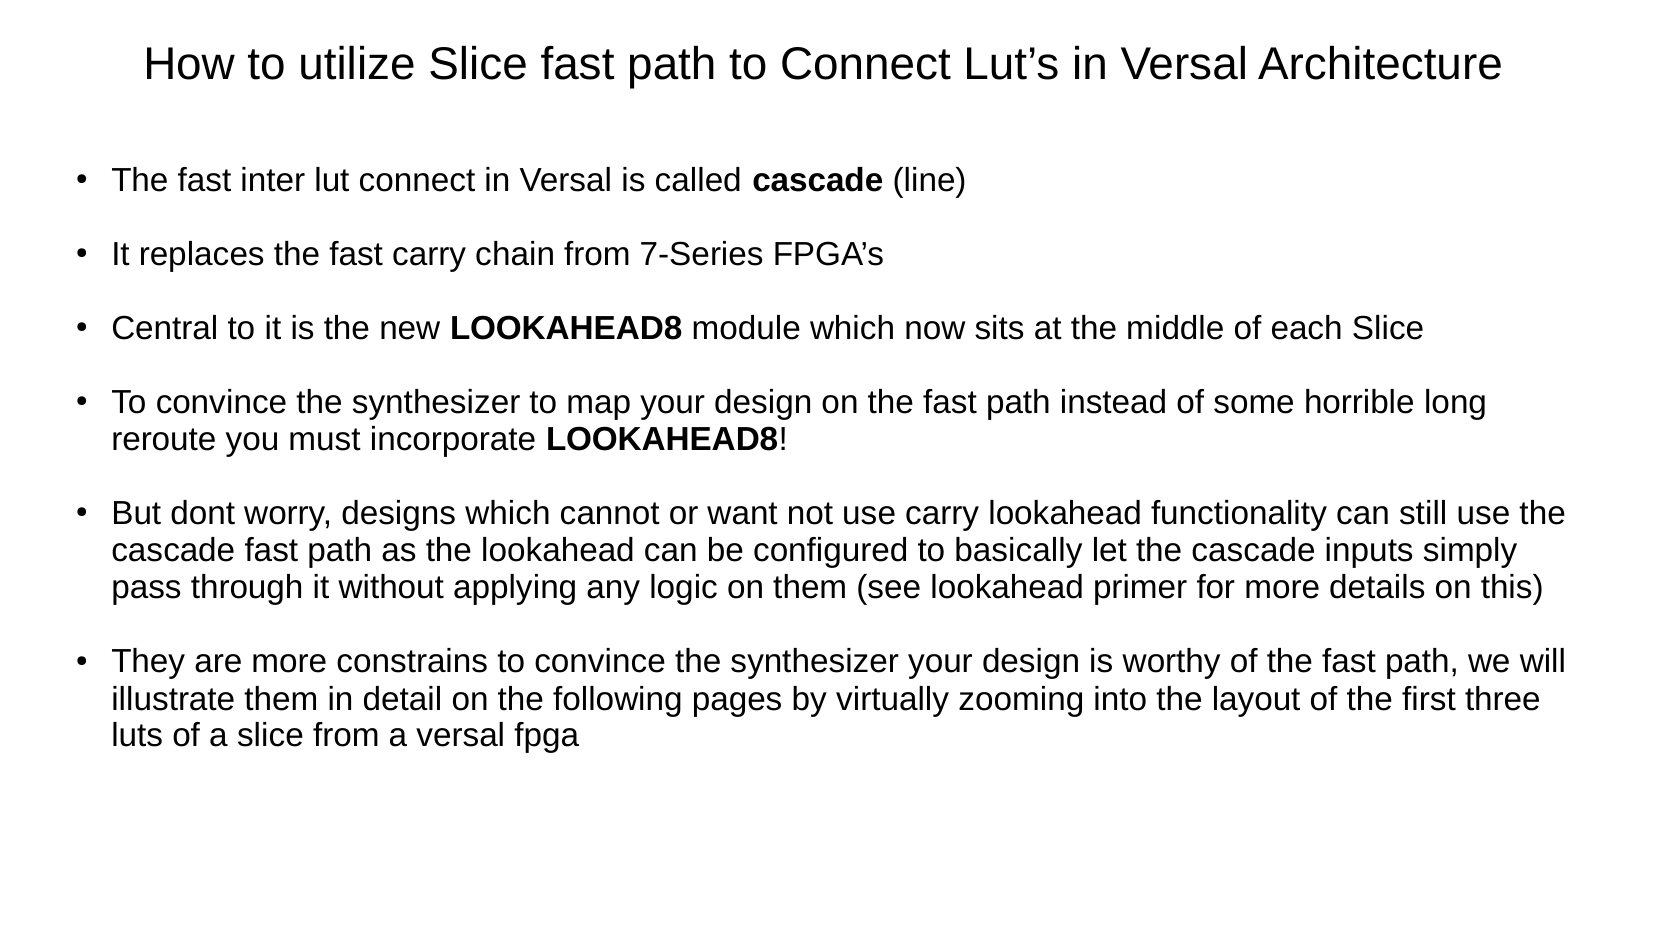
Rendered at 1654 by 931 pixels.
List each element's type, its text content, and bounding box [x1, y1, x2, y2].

text_box How to utilize Slice fast path to Connect Lut’s in Versal Architecture [128, 30, 1614, 121]
text_box The fast inter lut connect in Versal is called cascade (line) It replaces the fast carry chain from 7-Series FPGA’s Central to it is the new LOOKAHEAD8 module which now sits at the middle of each Slice To convince the synthesizer to map your design on the fast path instead of some horrible long reroute you must incorporate LOOKAHEAD8! But dont worry, designs which cannot or want not use carry lookahead functionality can still use the cascade fast path as the lookahead can be configured to basically let the cascade inputs simply pass through it without applying any logic on them (see lookahead primer for more details on this) They are more constrains to convince the synthesizer your design is worthy of the fast path, we will illustrate them in detail on the following pages by virtually zooming into the layout of the first three luts of a slice from a versal fpga [61, 154, 1606, 841]
